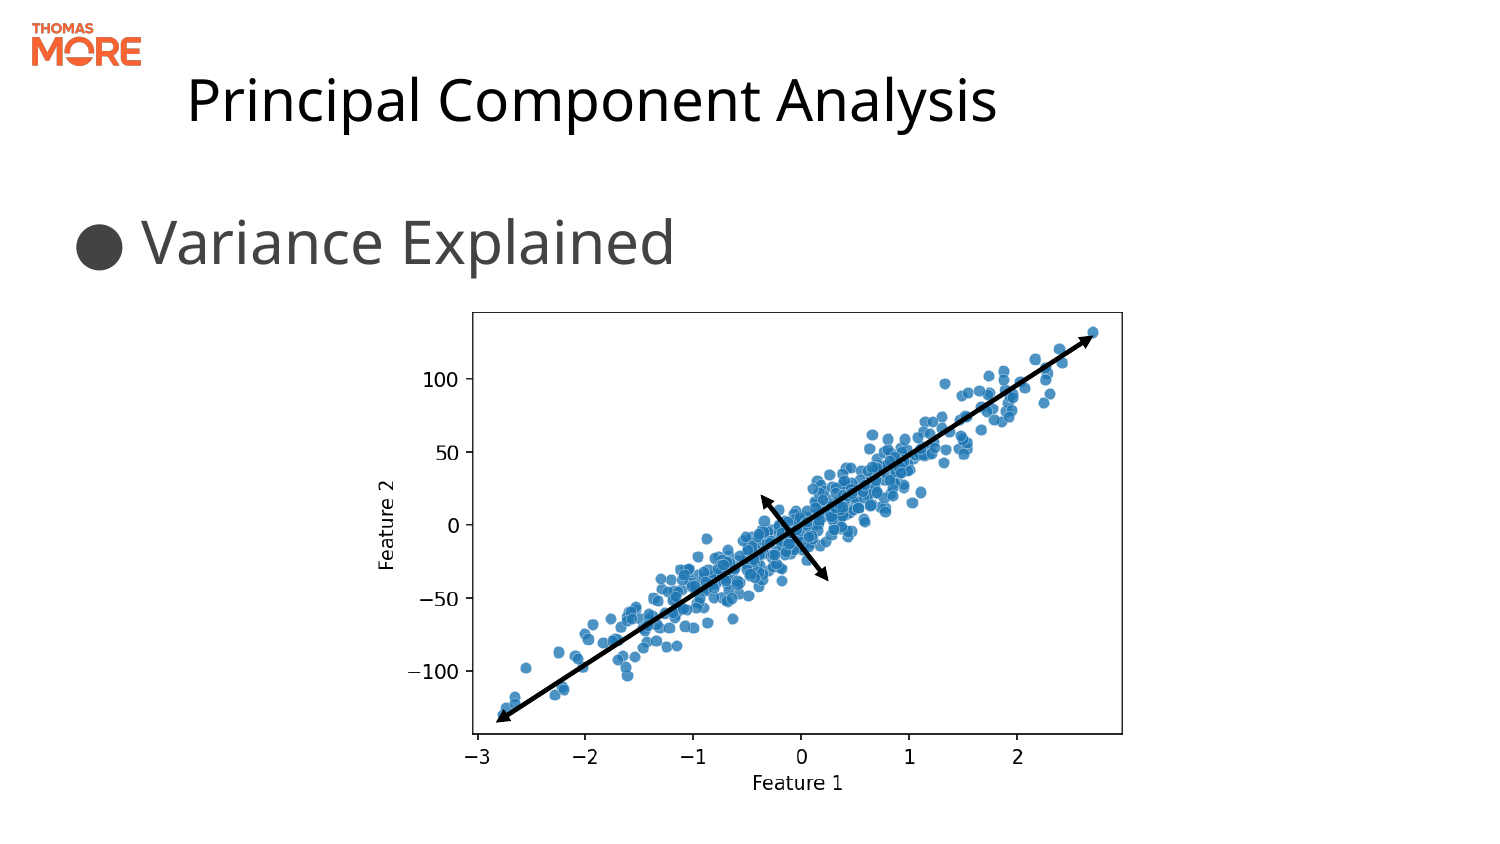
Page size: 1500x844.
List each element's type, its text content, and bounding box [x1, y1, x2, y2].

list Variance Explained [51, 189, 1476, 750]
picture [22, 13, 151, 76]
picture [365, 299, 1135, 806]
title Principal Component Analysis [171, 48, 1449, 143]
